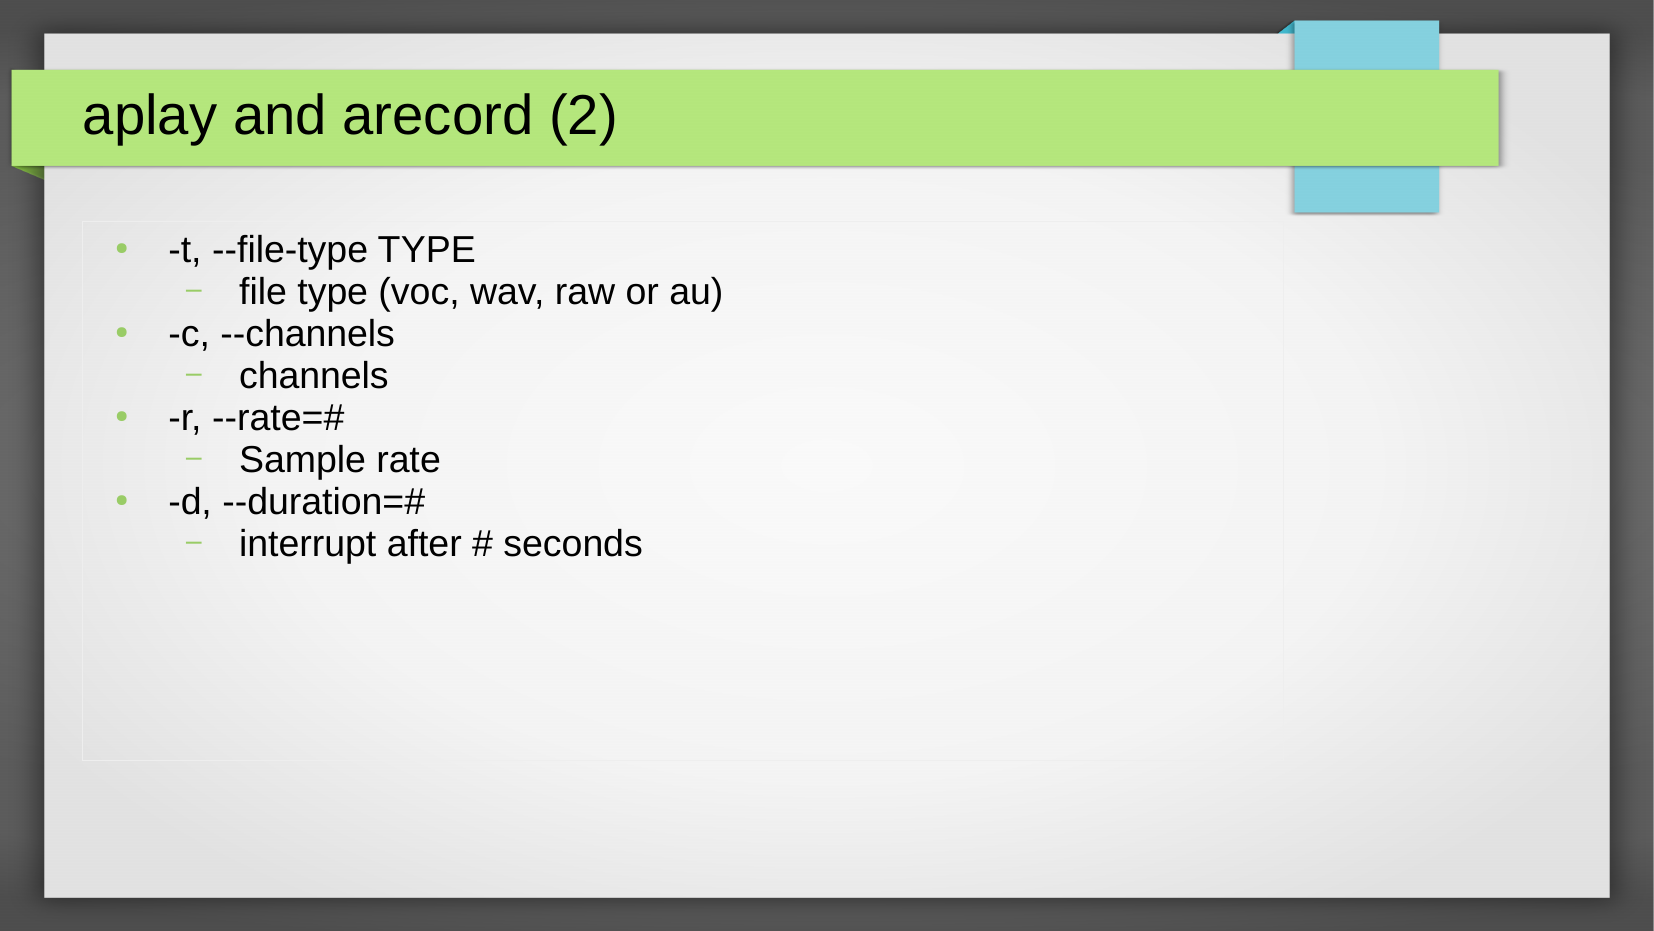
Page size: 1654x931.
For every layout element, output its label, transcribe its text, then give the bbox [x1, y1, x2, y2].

title aplay and arecord (2) [82, 70, 1264, 160]
picture [0, 0, 1654, 931]
text_box -t, --file-type TYPE file type (voc, wav, raw or au) -c, --channels channels -r, --rate=# Sample rate -d, --duration=# interrupt after # seconds [82, 221, 1284, 761]
